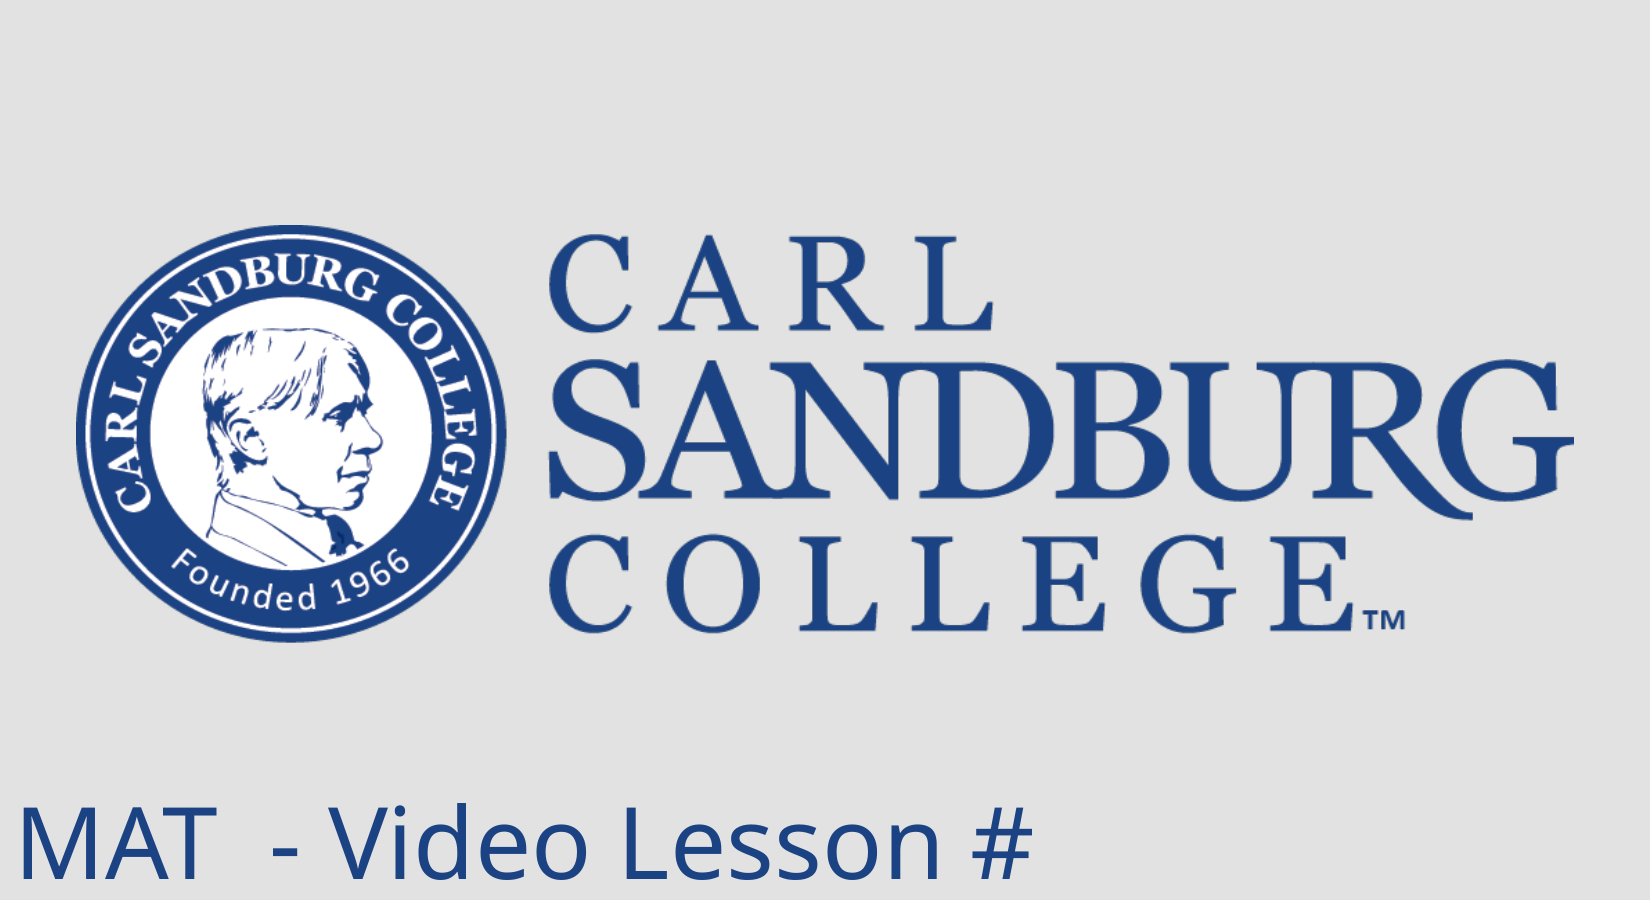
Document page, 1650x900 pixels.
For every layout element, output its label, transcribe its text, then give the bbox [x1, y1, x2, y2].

picture [76, 225, 1574, 675]
text_box MAT - Video Lesson # [0, 765, 1013, 900]
